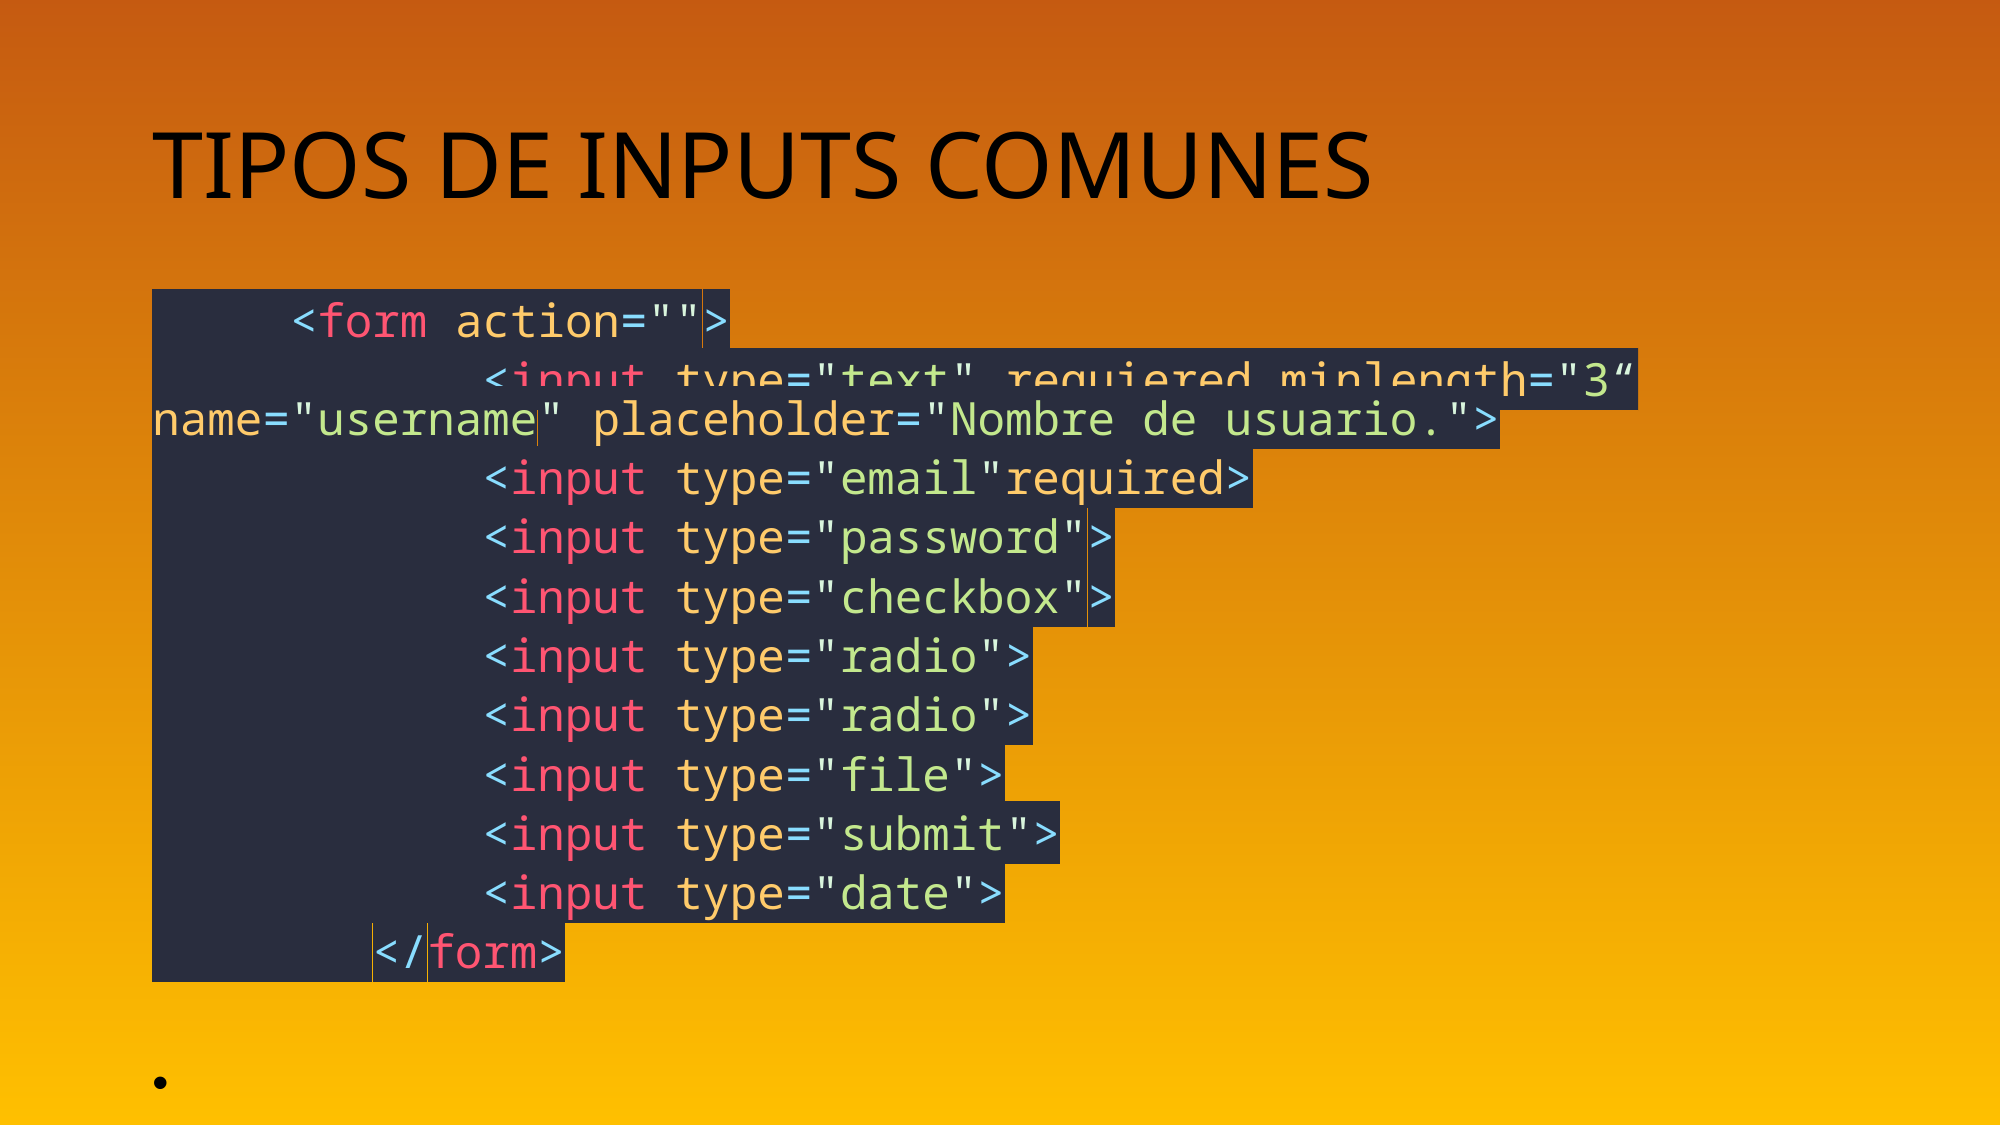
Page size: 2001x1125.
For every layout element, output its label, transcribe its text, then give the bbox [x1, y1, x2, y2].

list <form action=""> <input type="text" requiered minlength="3“ name="username" placeholder="Nombre de usuario."> <input type="email"required> <input type="password"> <input type="checkbox"> <input type="radio"> <input type="radio"> <input type="file"> <input type="submit"> <input type="date"> </form> [137, 299, 1863, 1014]
title TIPOS DE INPUTS COMUNES [137, 59, 1863, 278]
